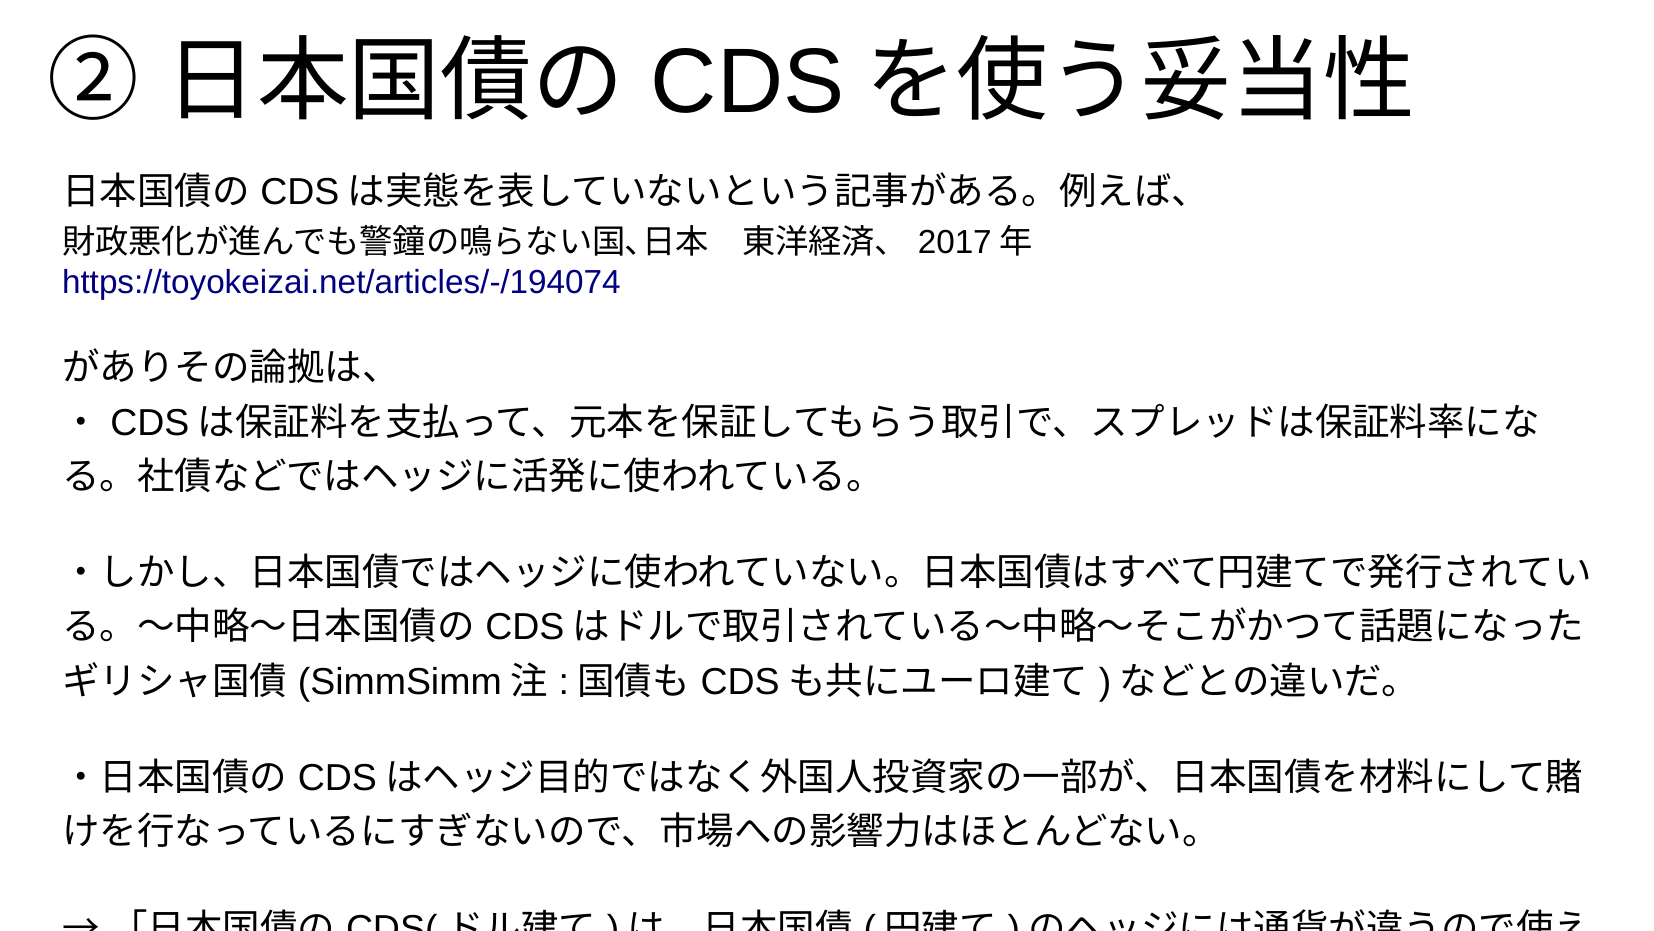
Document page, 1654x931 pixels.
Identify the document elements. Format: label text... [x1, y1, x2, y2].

title ②日本国債のCDSを使う妥当性 [47, 17, 1571, 127]
text_box 日本国債のCDSは実態を表していないという記事がある。例えば、 財政悪化が進んでも警鐘の鳴らない国､日本 東洋経済、2017年 https://toyokeizai.net/articles/-/194074 がありその論拠は、 ・CDSは保証料を支払って、元本を保証してもらう取引で、スプレッドは保証料率になる。社債などではヘッジに活発に使われている。 ・しかし、日本国債ではヘッジに使われていない。日本国債はすべて円建てで発行されている。～中略～日本国債のCDSはドルで取引されている～中略～そこがかつて話題になったギリシャ国債(SimmSimm注:国債もCDSも共にユーロ建て)などとの違いだ。 ・日本国債のCDSはヘッジ目的ではなく外国人投資家の一部が、日本国債を材料にして賭けを行なっているにすぎないので、市場への影響力はほとんどない。 →「日本国債のCDS(ドル建て)は、日本国債(円建て)のヘッジには通貨が違うので使えない。従って取引は活発でなく市場に対する影響も少ない」という主張。 [47, 153, 1625, 867]
